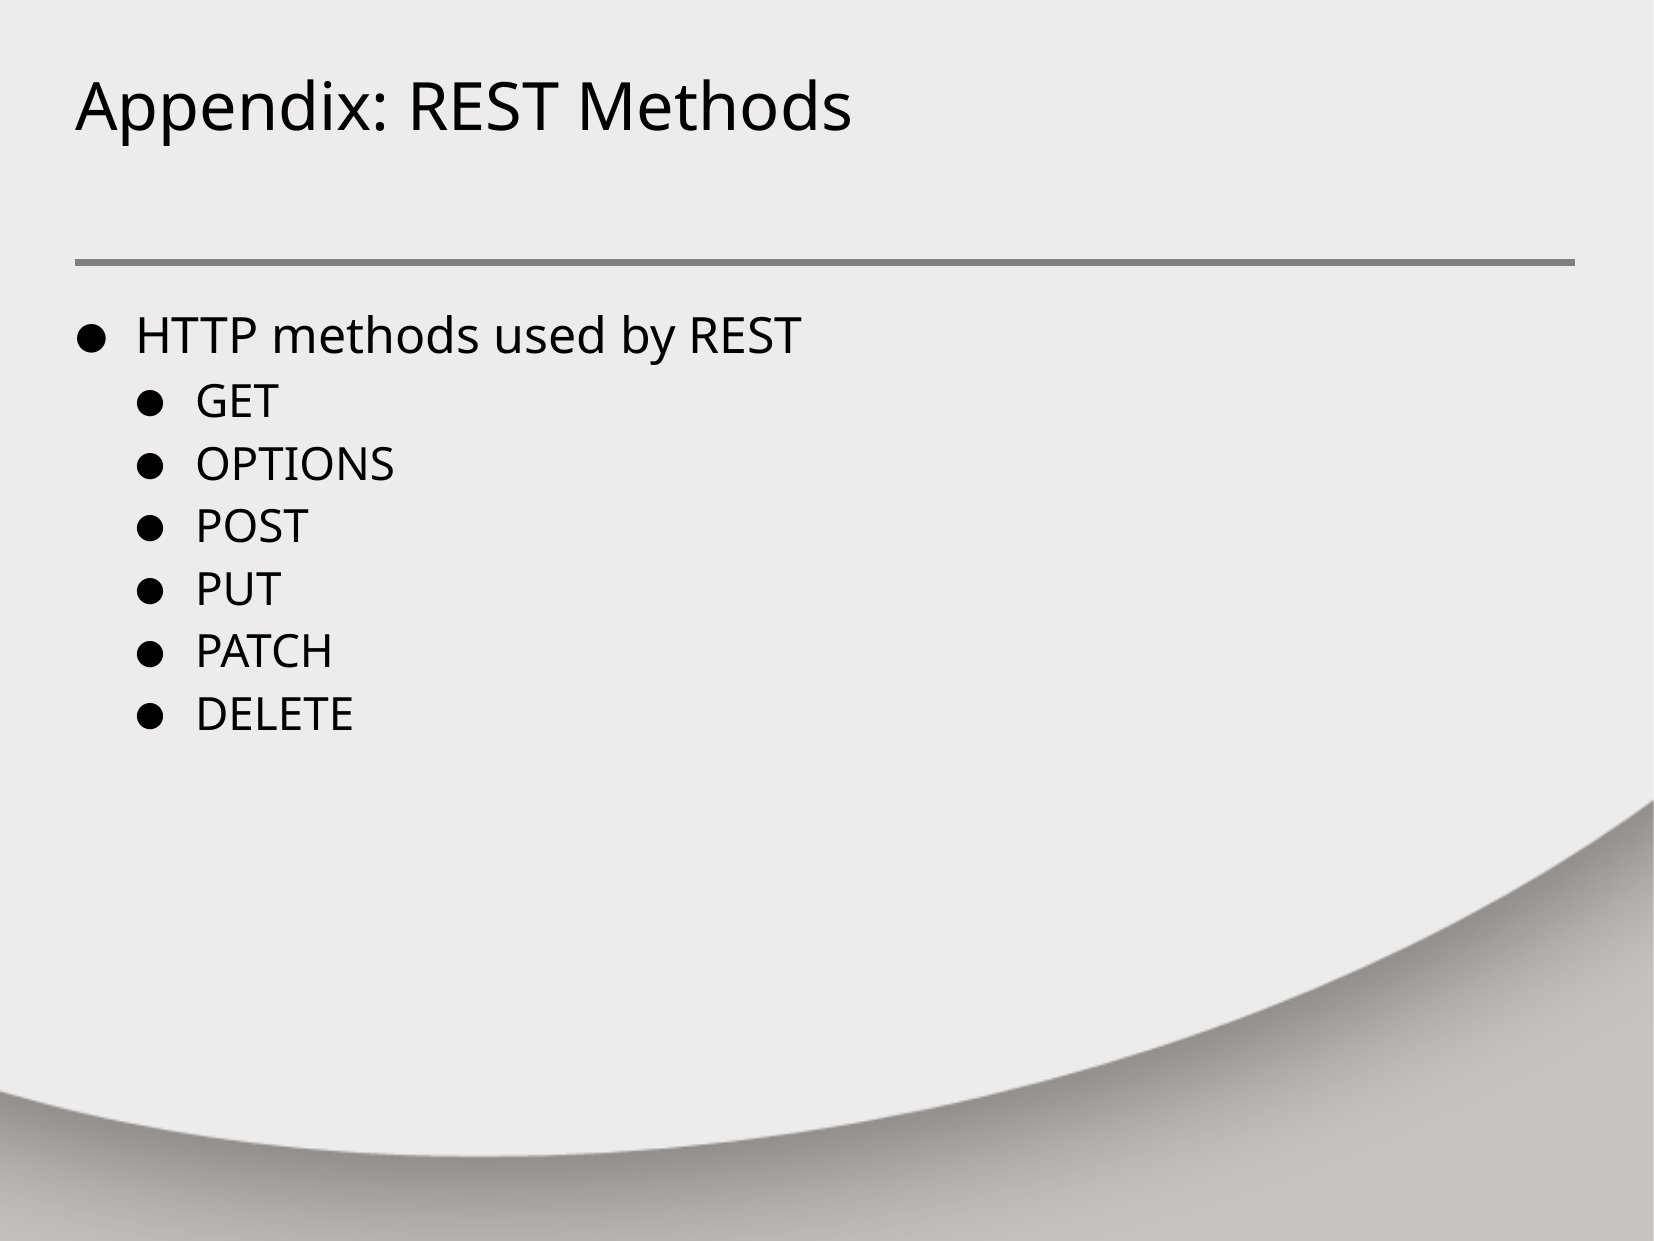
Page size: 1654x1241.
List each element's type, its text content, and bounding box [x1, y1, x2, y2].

picture [0, 0, 1654, 1241]
title Appendix: REST Methods [75, 75, 1576, 226]
list HTTP methods used by REST GET OPTIONS POST PUT PATCH DELETE [75, 300, 1576, 1163]
